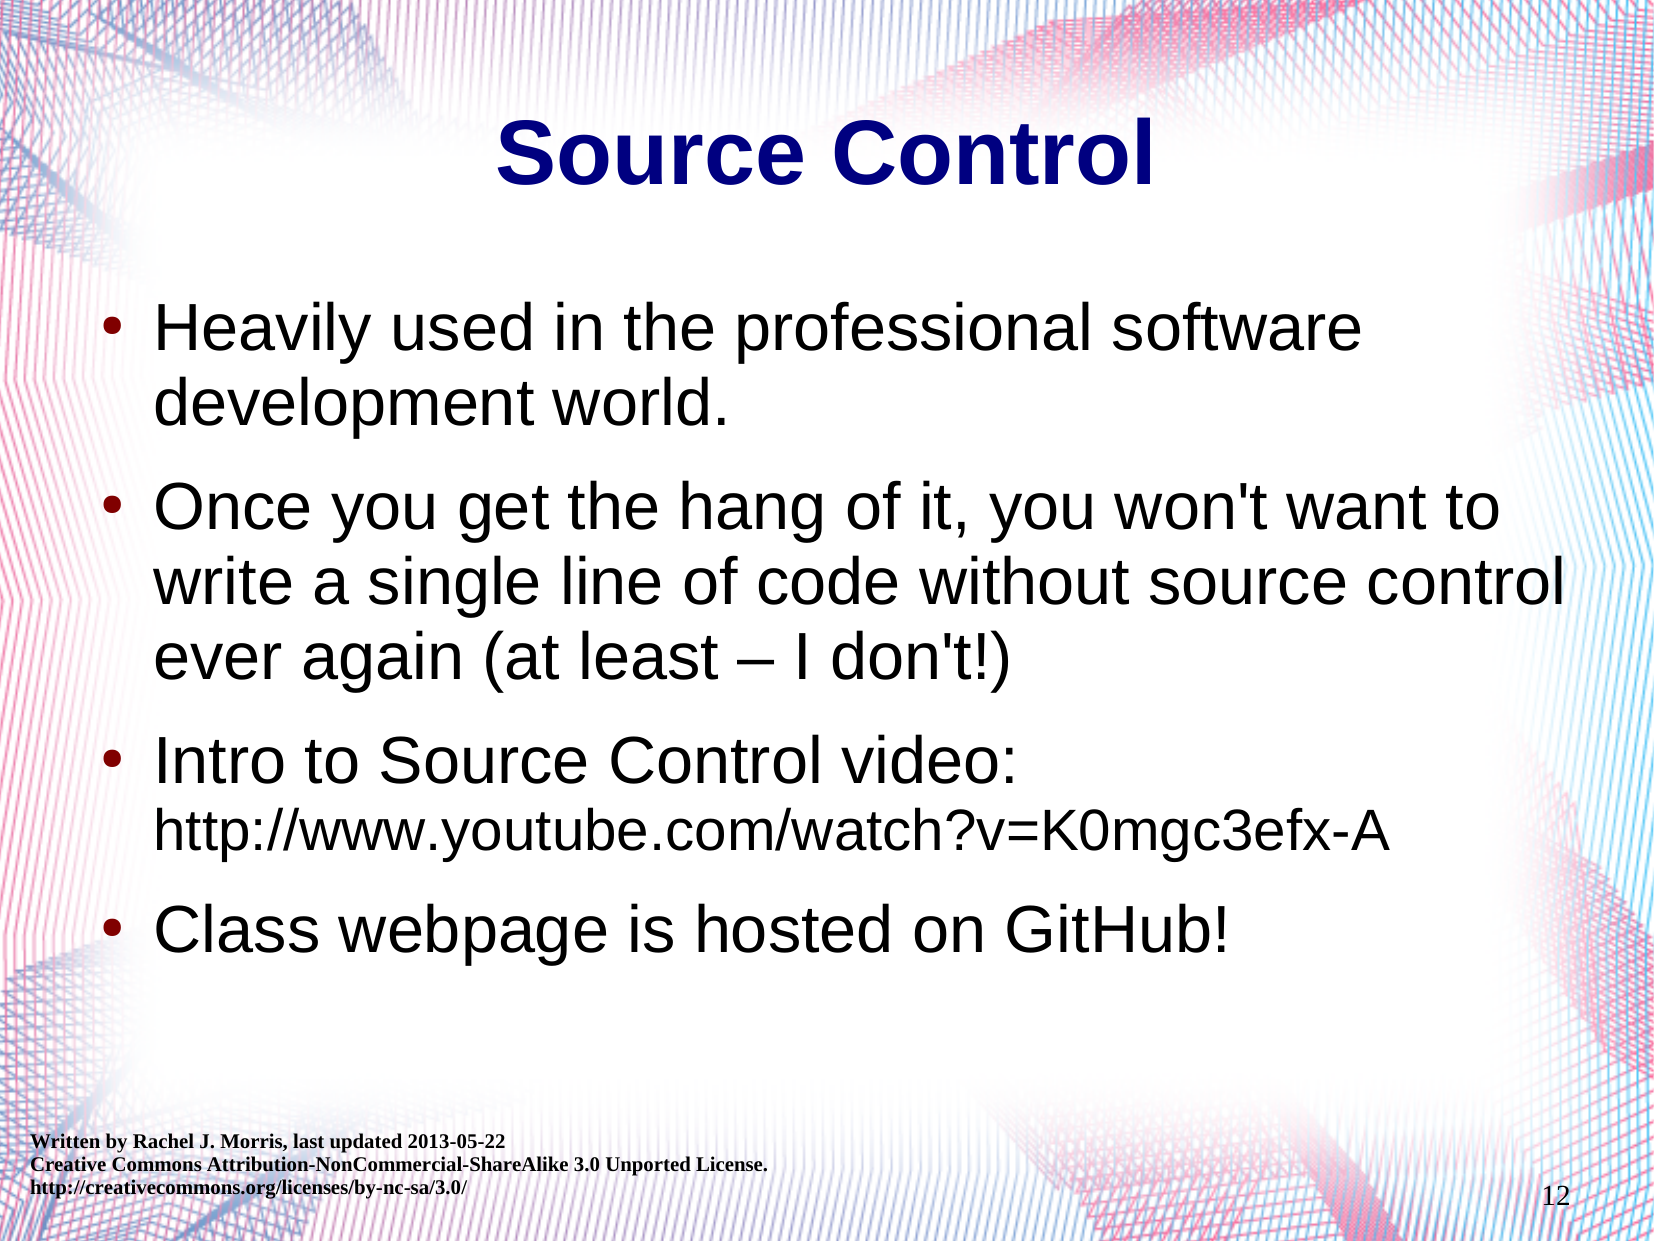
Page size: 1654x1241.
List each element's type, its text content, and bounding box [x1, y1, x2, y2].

picture [0, 0, 1654, 1241]
list Heavily used in the professional software development world. Once you get the hang of it, you won't want to write a single line of code without source control ever again (at least – I don't!) Intro to Source Control video: http://www.youtube.com/watch?v=K0mgc3efx-A Class webpage is hosted on GitHub! [82, 290, 1571, 1010]
title Source Control [82, 49, 1571, 257]
